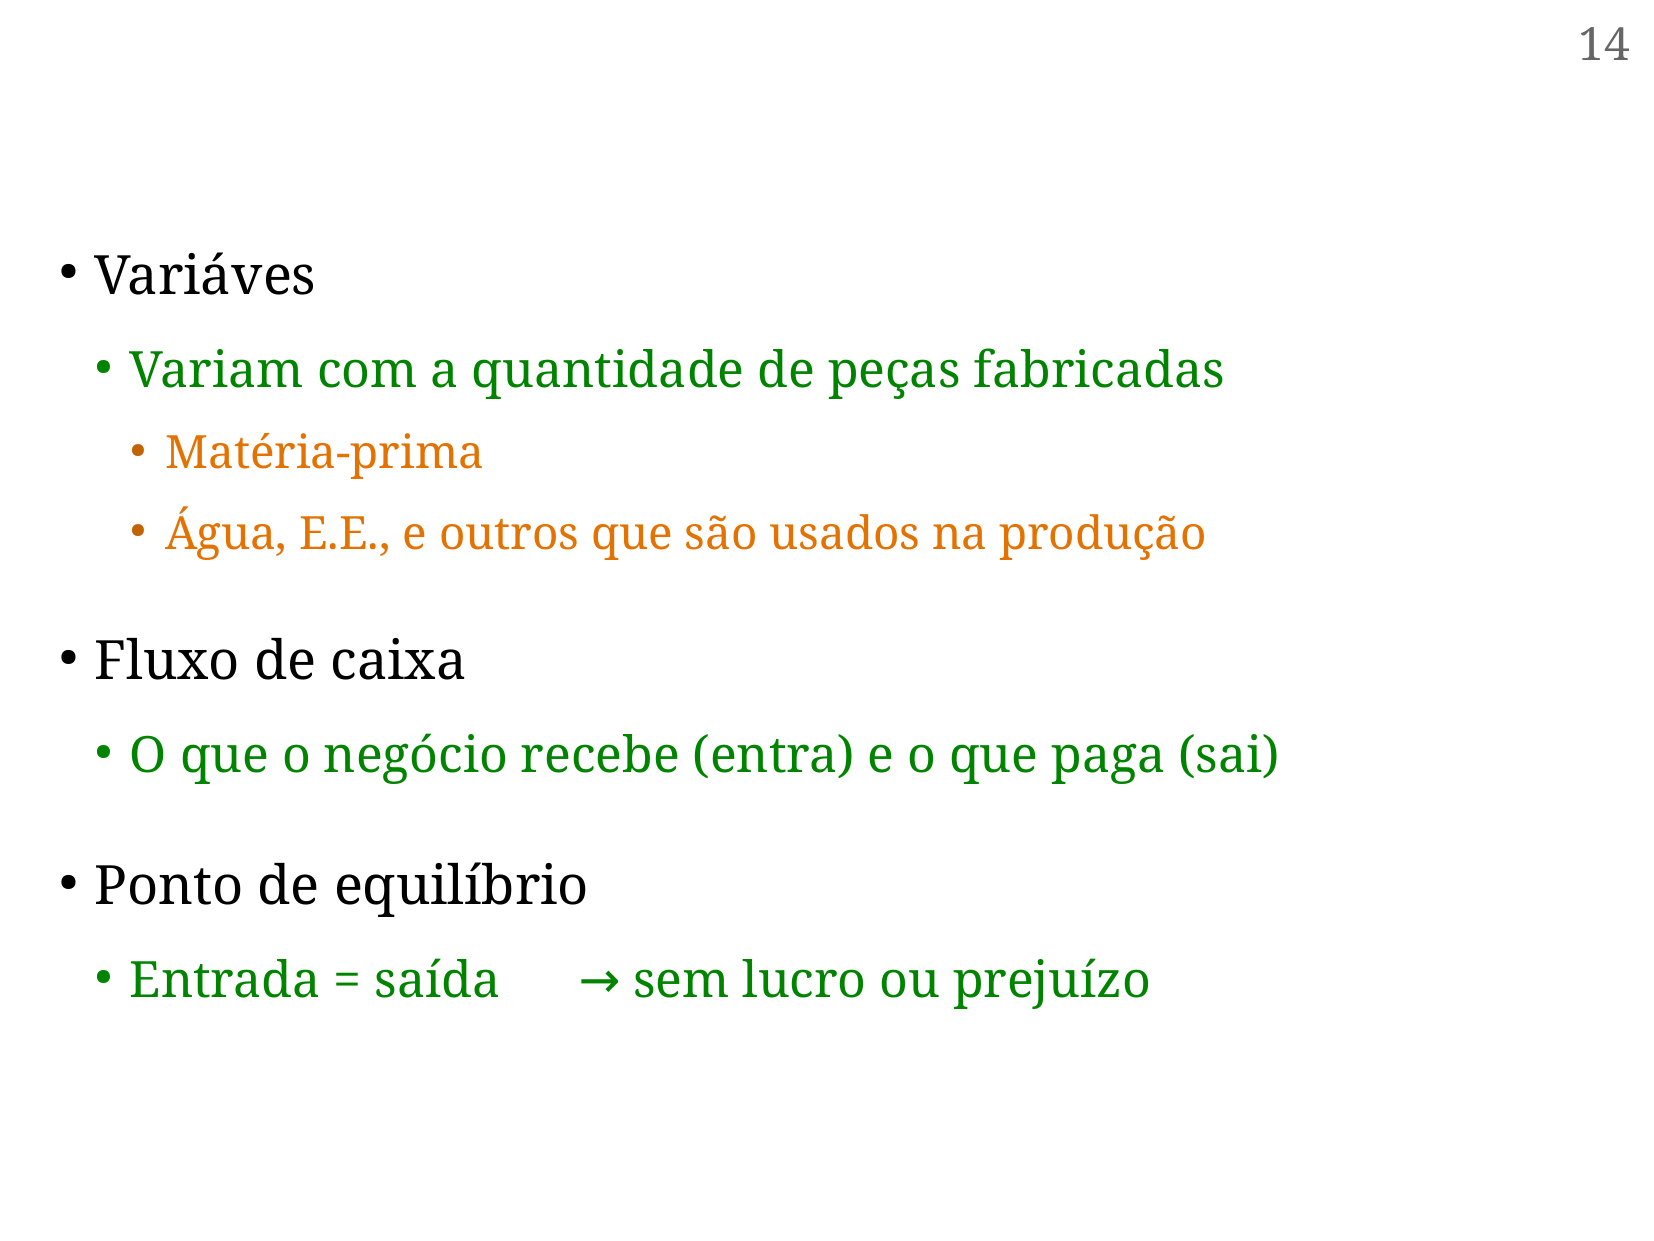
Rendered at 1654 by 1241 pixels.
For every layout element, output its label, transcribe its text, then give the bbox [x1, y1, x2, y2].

list Variáves Variam com a quantidade de peças fabricadas Matéria-prima Água, E.E., e outros que são usados na produção Fluxo de caixa O que o negócio recebe (entra) e o que paga (sai) Ponto de equilíbrio Entrada = saída → sem lucro ou prejuízo [59, 236, 1595, 1211]
